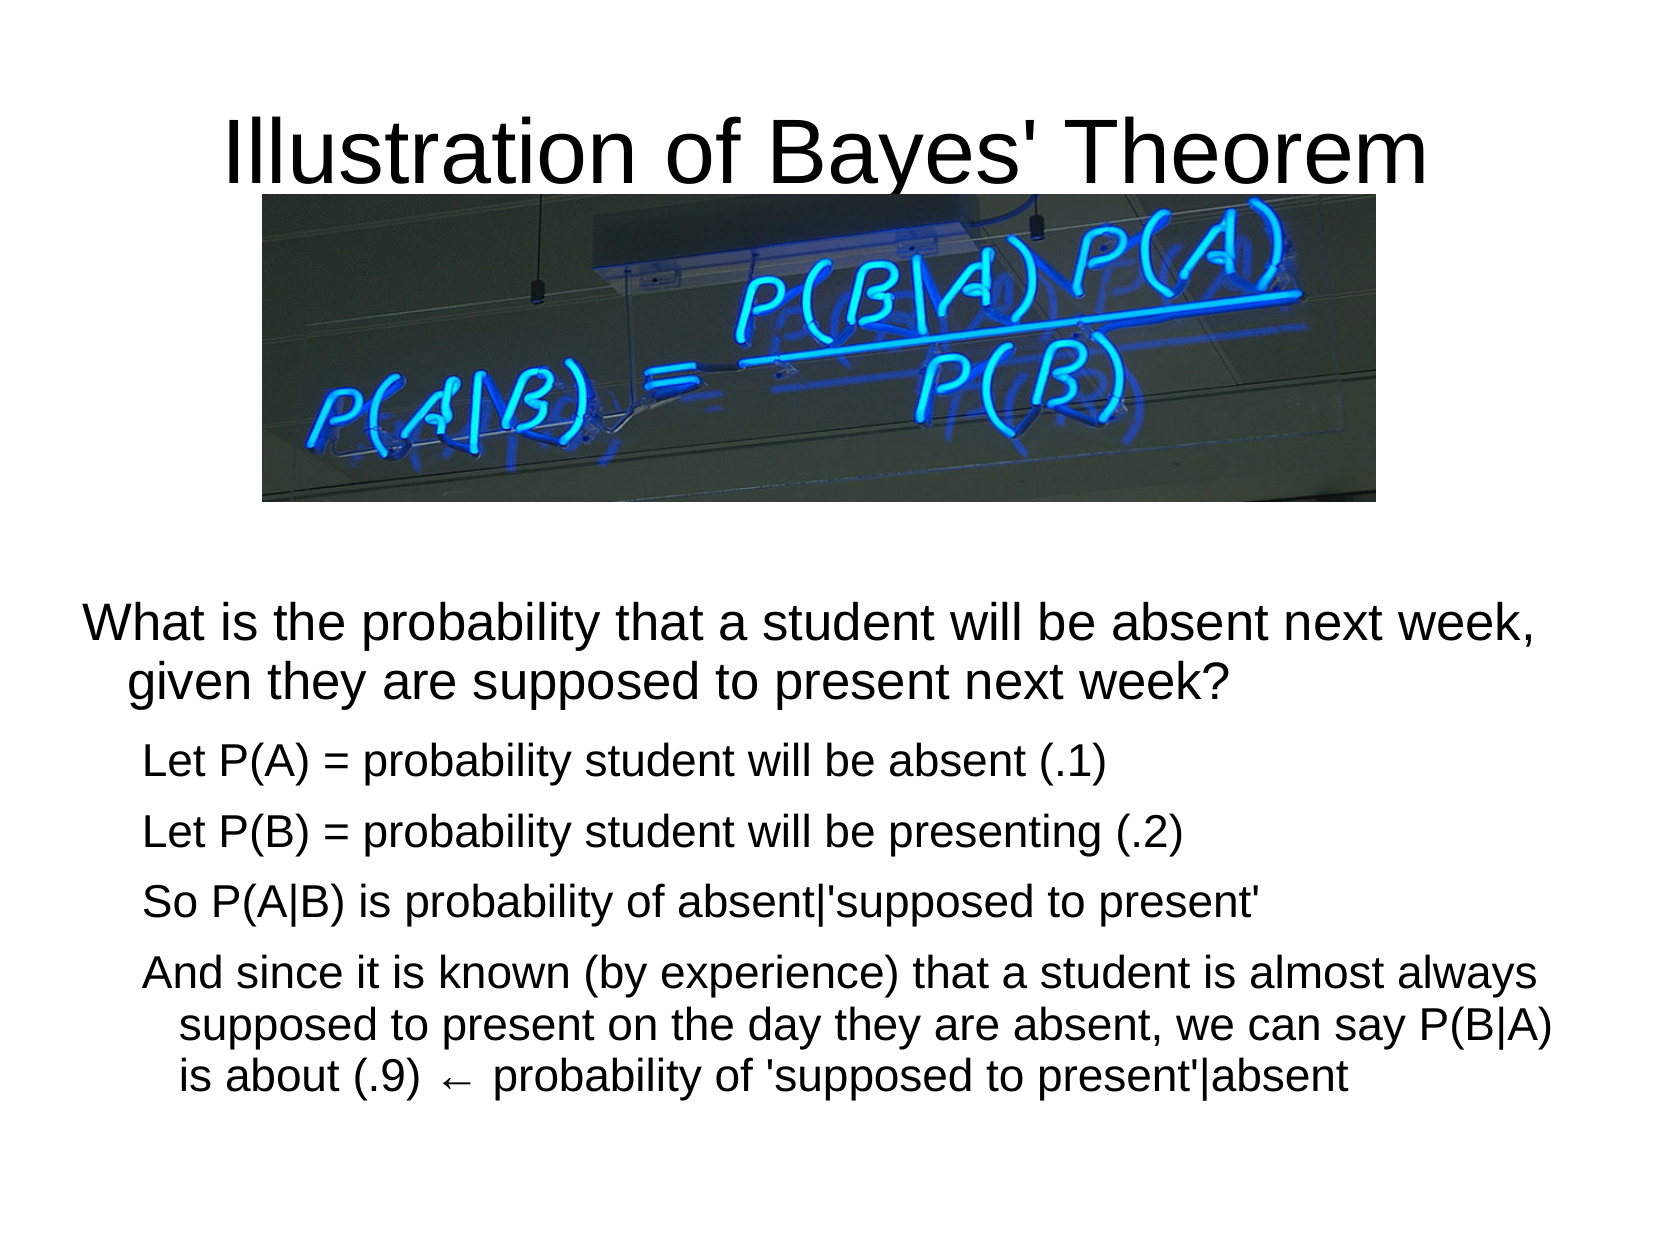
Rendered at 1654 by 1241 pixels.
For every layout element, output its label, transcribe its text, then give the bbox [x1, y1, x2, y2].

picture [262, 194, 1376, 502]
title Illustration of Bayes' Theorem [82, 49, 1571, 257]
list What is the probability that a student will be absent next week, given they are supposed to present next week? Let P(A) = probability student will be absent (.1) Let P(B) = probability student will be presenting (.2) So P(A|B) is probability of absent|'supposed to present' And since it is known (by experience) that a student is almost always supposed to present on the day they are absent, we can say P(B|A) is about (.9) ← probability of 'supposed to present'|absent [82, 420, 1571, 1140]
